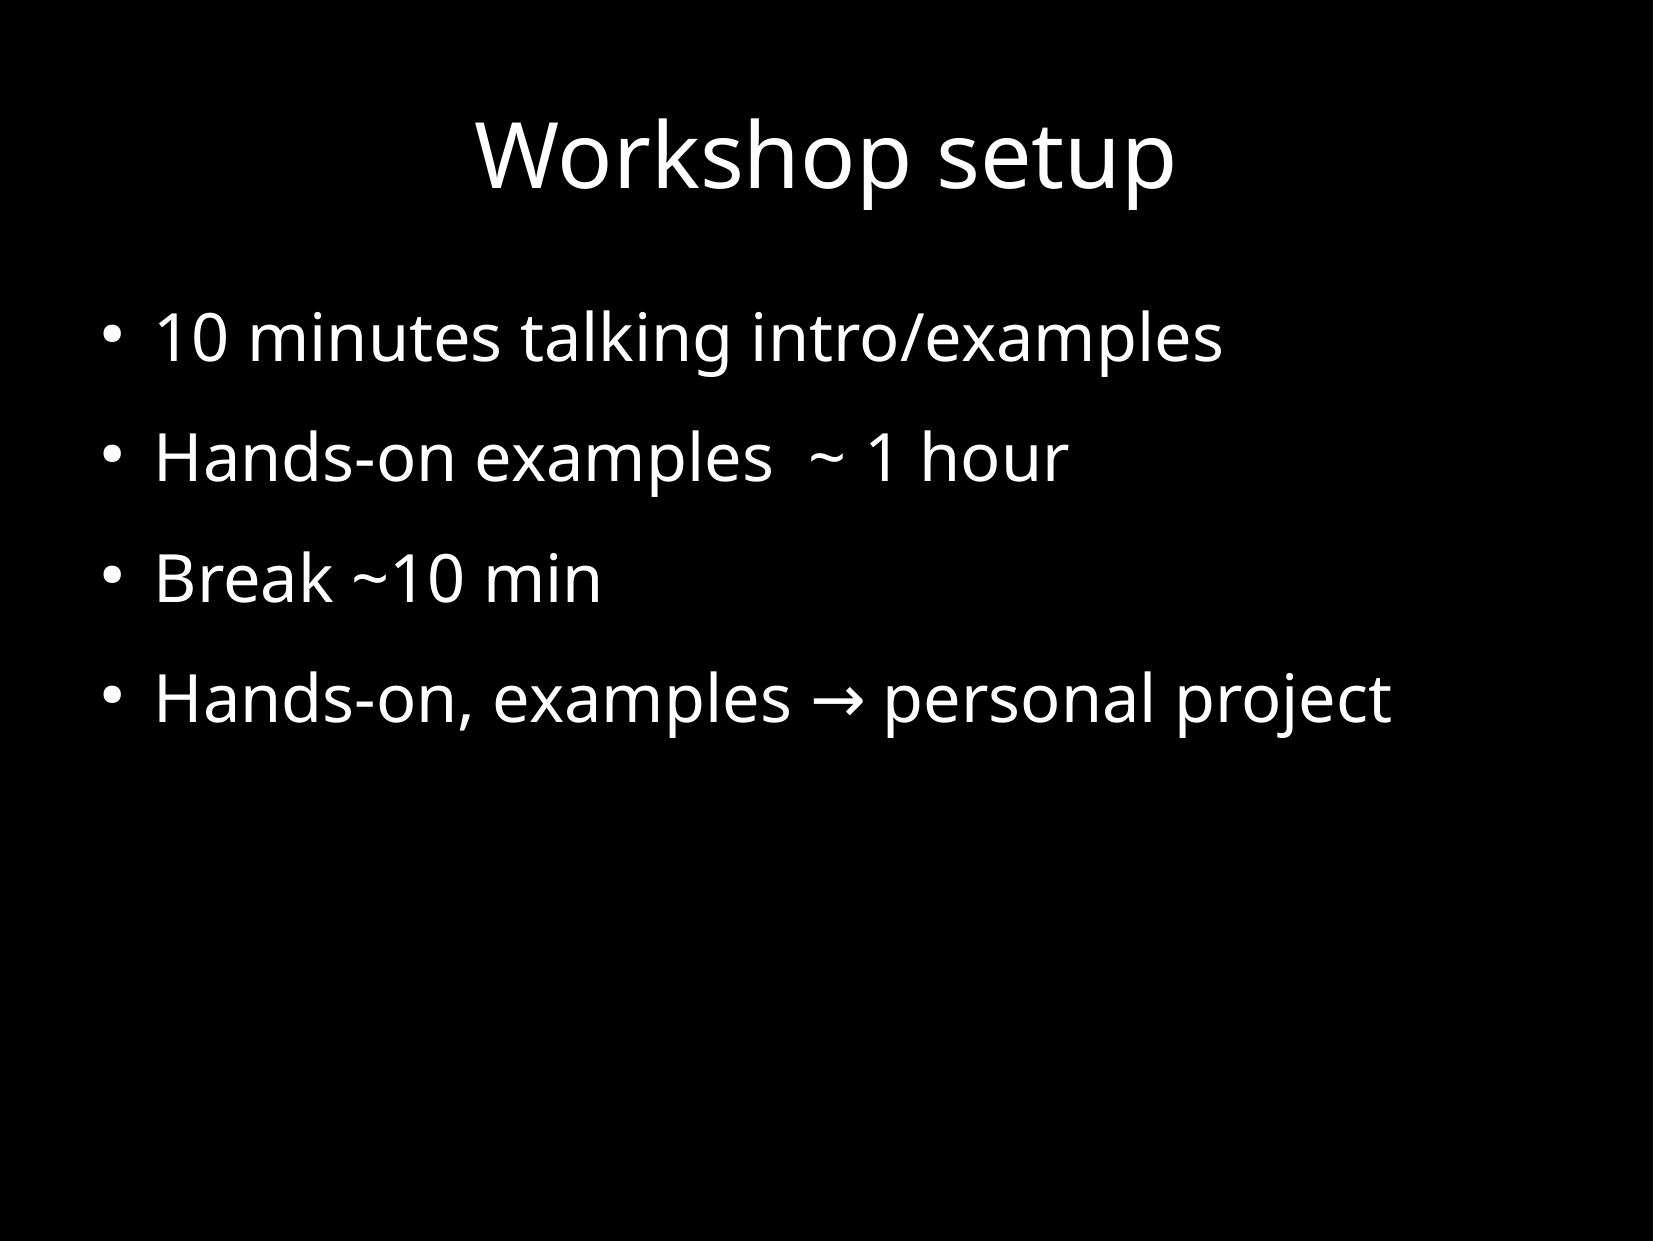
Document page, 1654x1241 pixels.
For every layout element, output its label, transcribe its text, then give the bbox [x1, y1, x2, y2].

title Workshop setup [82, 49, 1571, 257]
list 10 minutes talking intro/examples Hands-on examples ~ 1 hour Break ~10 min Hands-on, examples → personal project [82, 290, 1571, 1010]
